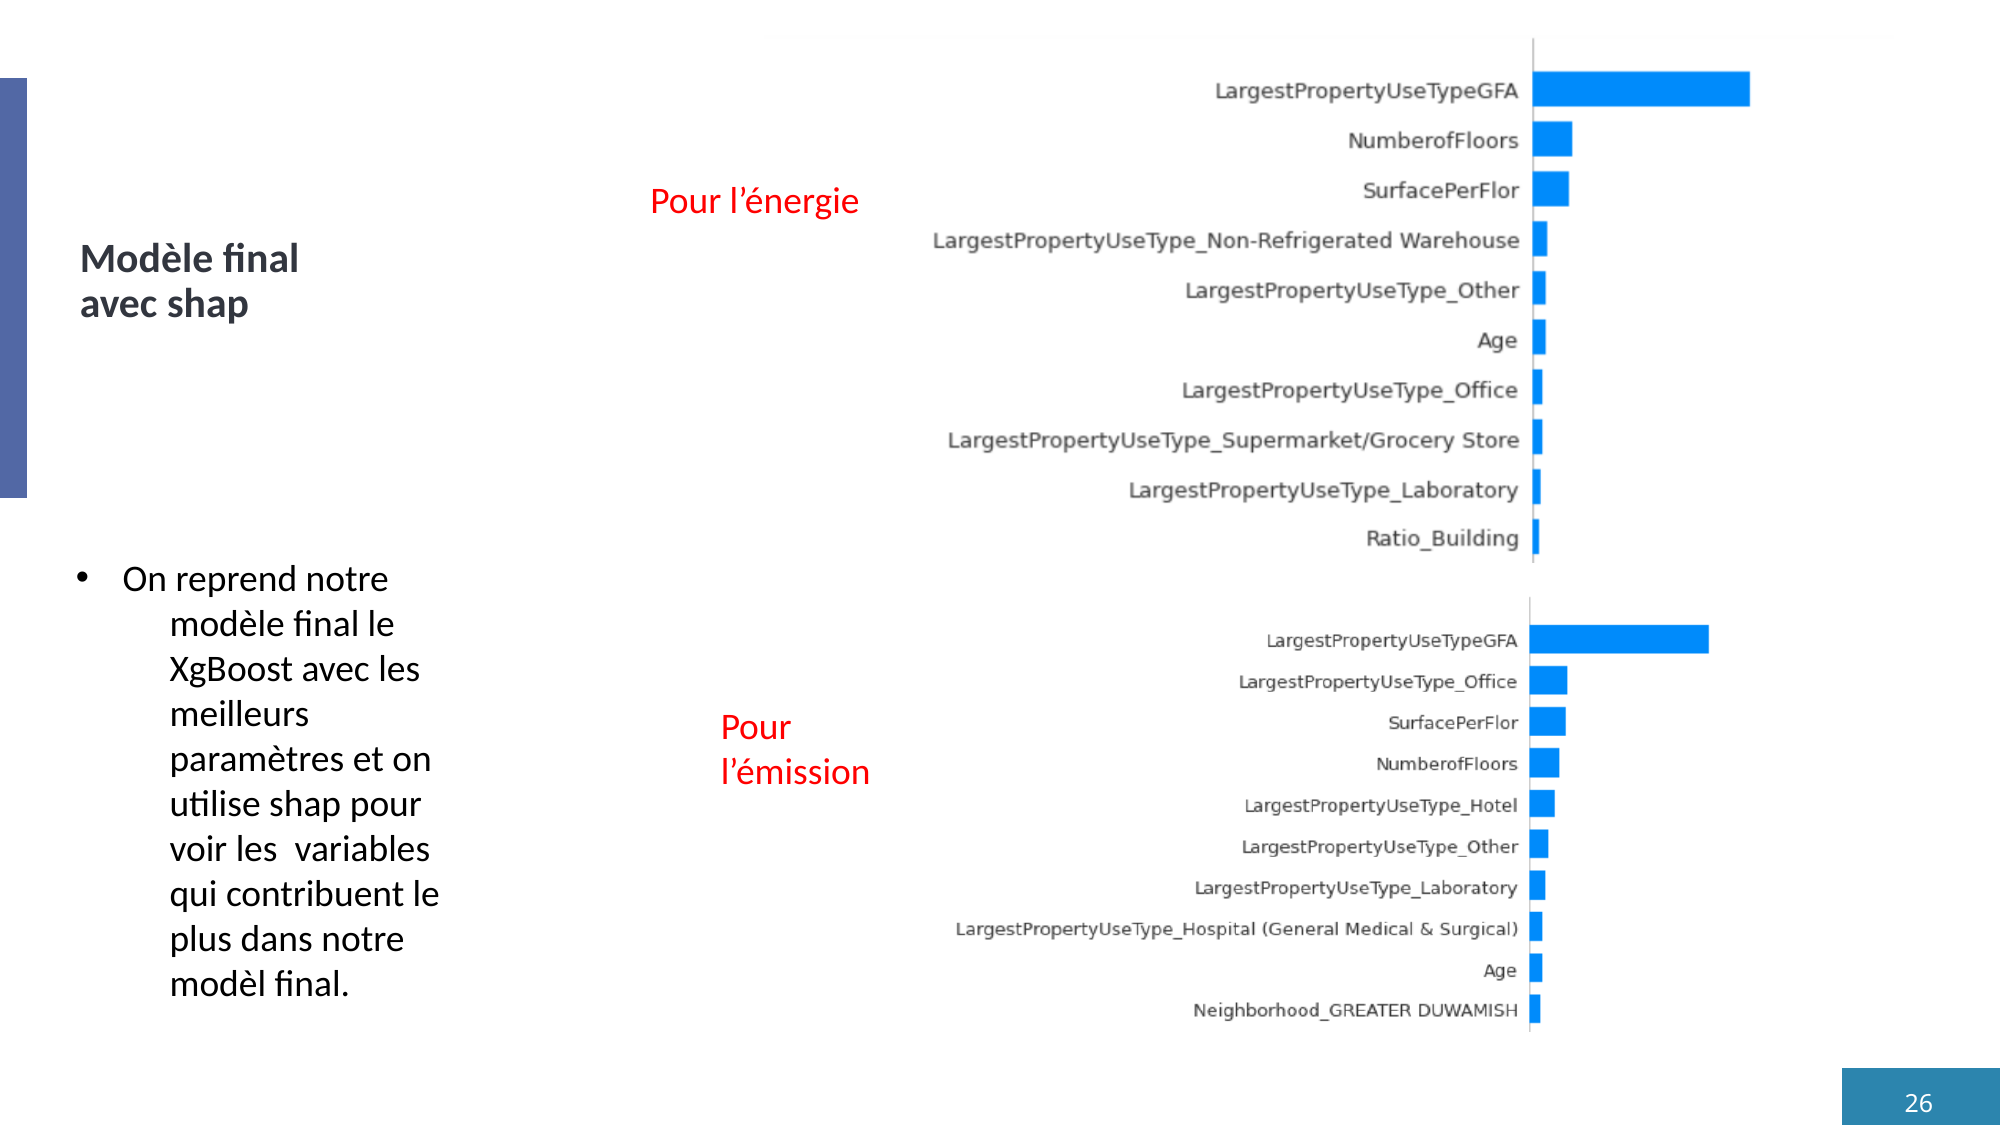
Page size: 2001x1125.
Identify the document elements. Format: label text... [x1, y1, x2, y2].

text_box [81, 540, 636, 647]
text_box On reprend notre modèle final le XgBoost avec les meilleurs paramètres et on utilise shap pour voir les variables qui contribuent le plus dans notre modèl final. [60, 546, 484, 971]
picture [843, 593, 1814, 1032]
text_box Pour l’énergie [635, 168, 882, 230]
text_box [1889, 1079, 1951, 1114]
title Modèle final avec shap [64, 71, 402, 492]
picture [764, 35, 1894, 563]
text_box Pour l’émission [705, 694, 952, 801]
